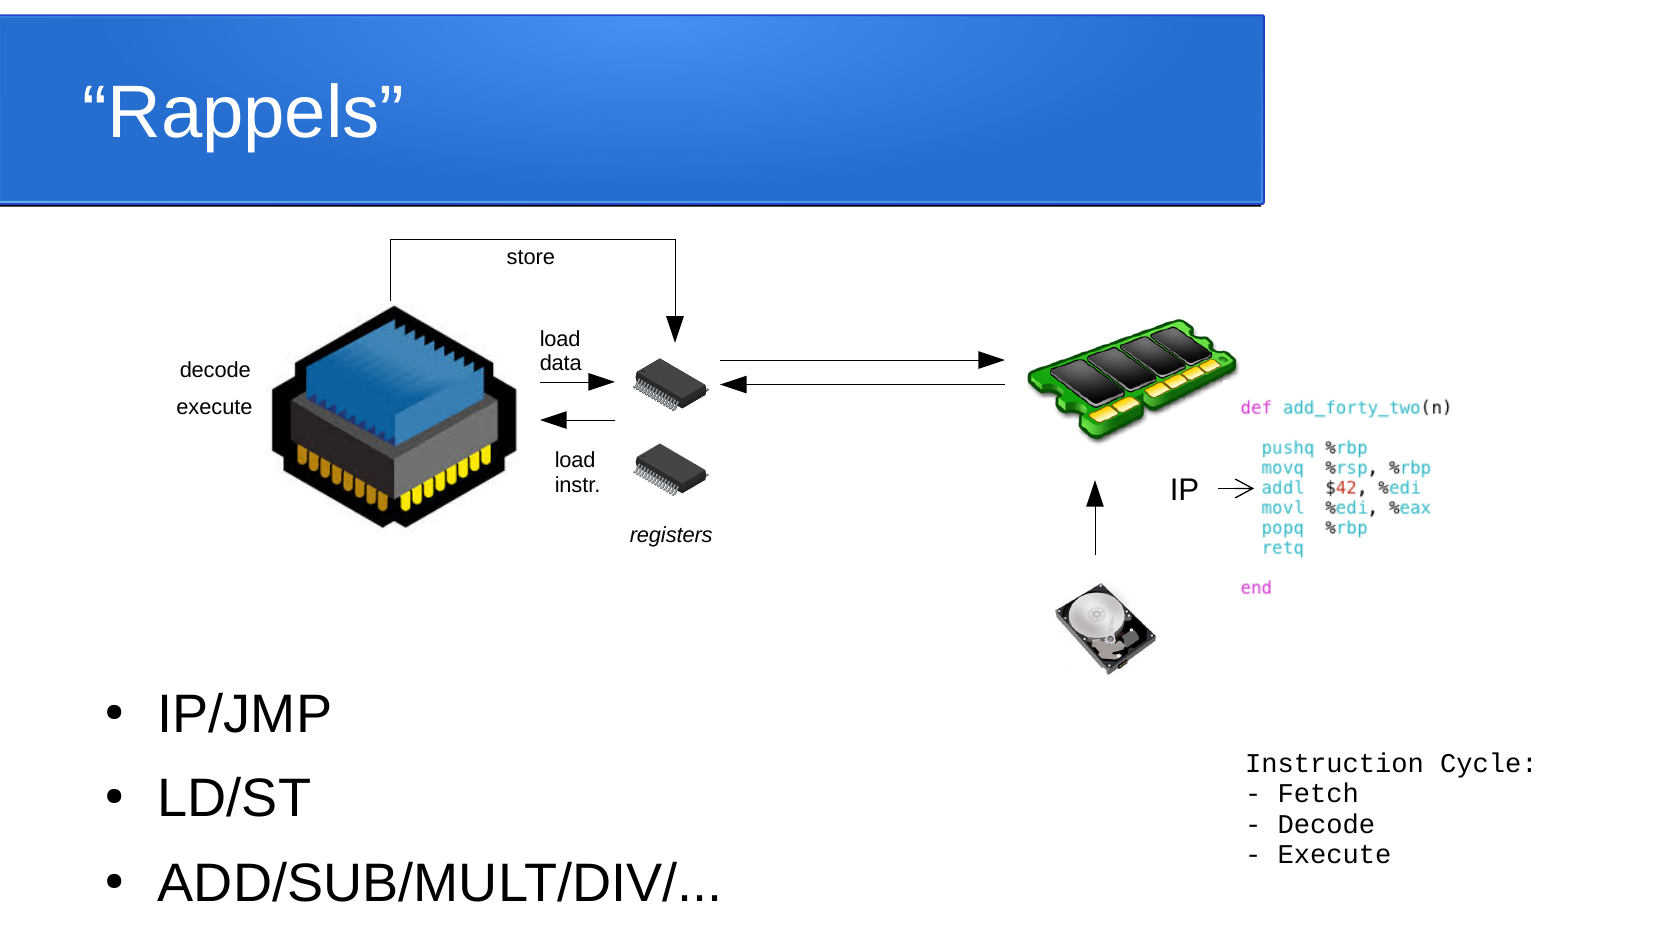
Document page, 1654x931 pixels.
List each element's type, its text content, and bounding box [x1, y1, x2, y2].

picture [630, 427, 712, 511]
text_box decode [165, 350, 271, 387]
picture [1055, 580, 1156, 676]
text_box execute [161, 387, 271, 436]
text_box load instr. [540, 440, 631, 511]
text_box registers [615, 515, 736, 556]
text_box store [491, 237, 582, 277]
picture [1020, 269, 1471, 616]
list IP/JMP LD/ST ADD/SUB/MULT/DIV/... [86, 683, 841, 931]
text_box Instruction Cycle: - Fetch - Decode - Execute [1245, 750, 1576, 886]
picture [630, 342, 712, 425]
picture [246, 284, 541, 554]
text_box IP [1155, 465, 1215, 515]
title “Rappels” [82, 35, 1235, 189]
text_box load data [525, 319, 612, 383]
